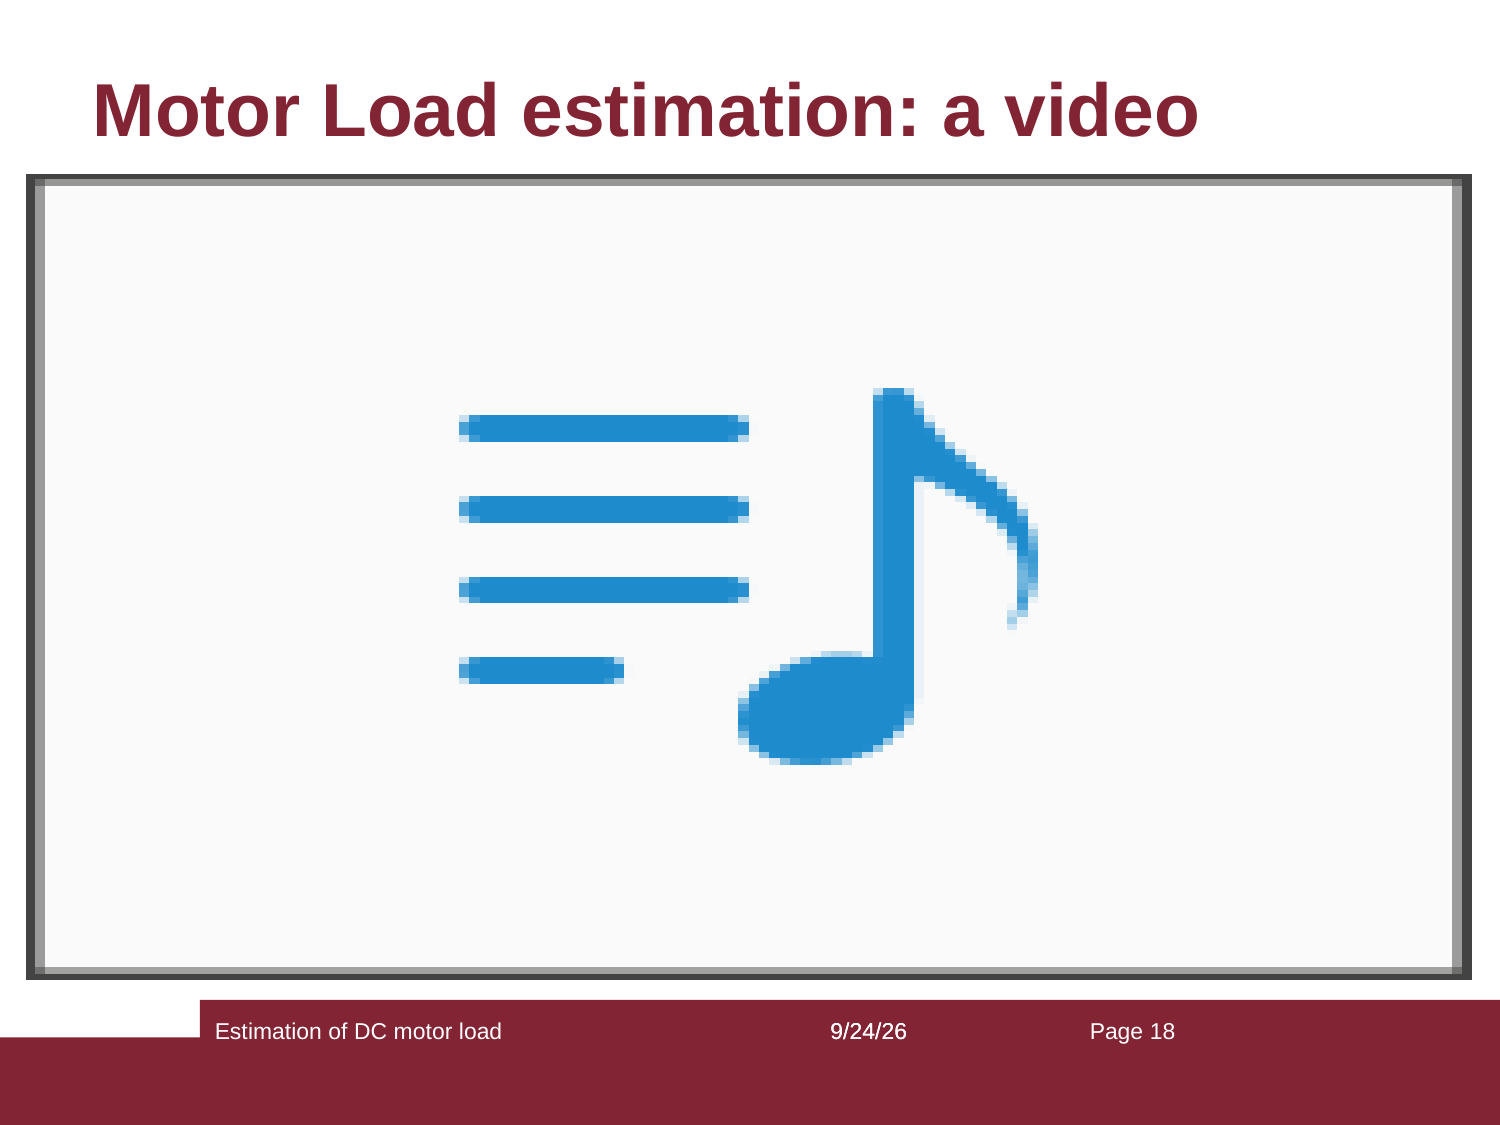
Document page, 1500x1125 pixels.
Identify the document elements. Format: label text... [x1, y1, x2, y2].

text_box [25, 172, 1473, 982]
text_box Page 18 [1074, 1008, 1388, 1084]
text_box 2/27/18 [712, 1008, 1026, 1084]
text_box Motor Load estimation: a video [77, 61, 1450, 161]
text_box Estimation of DC motor load [199, 1008, 675, 1084]
